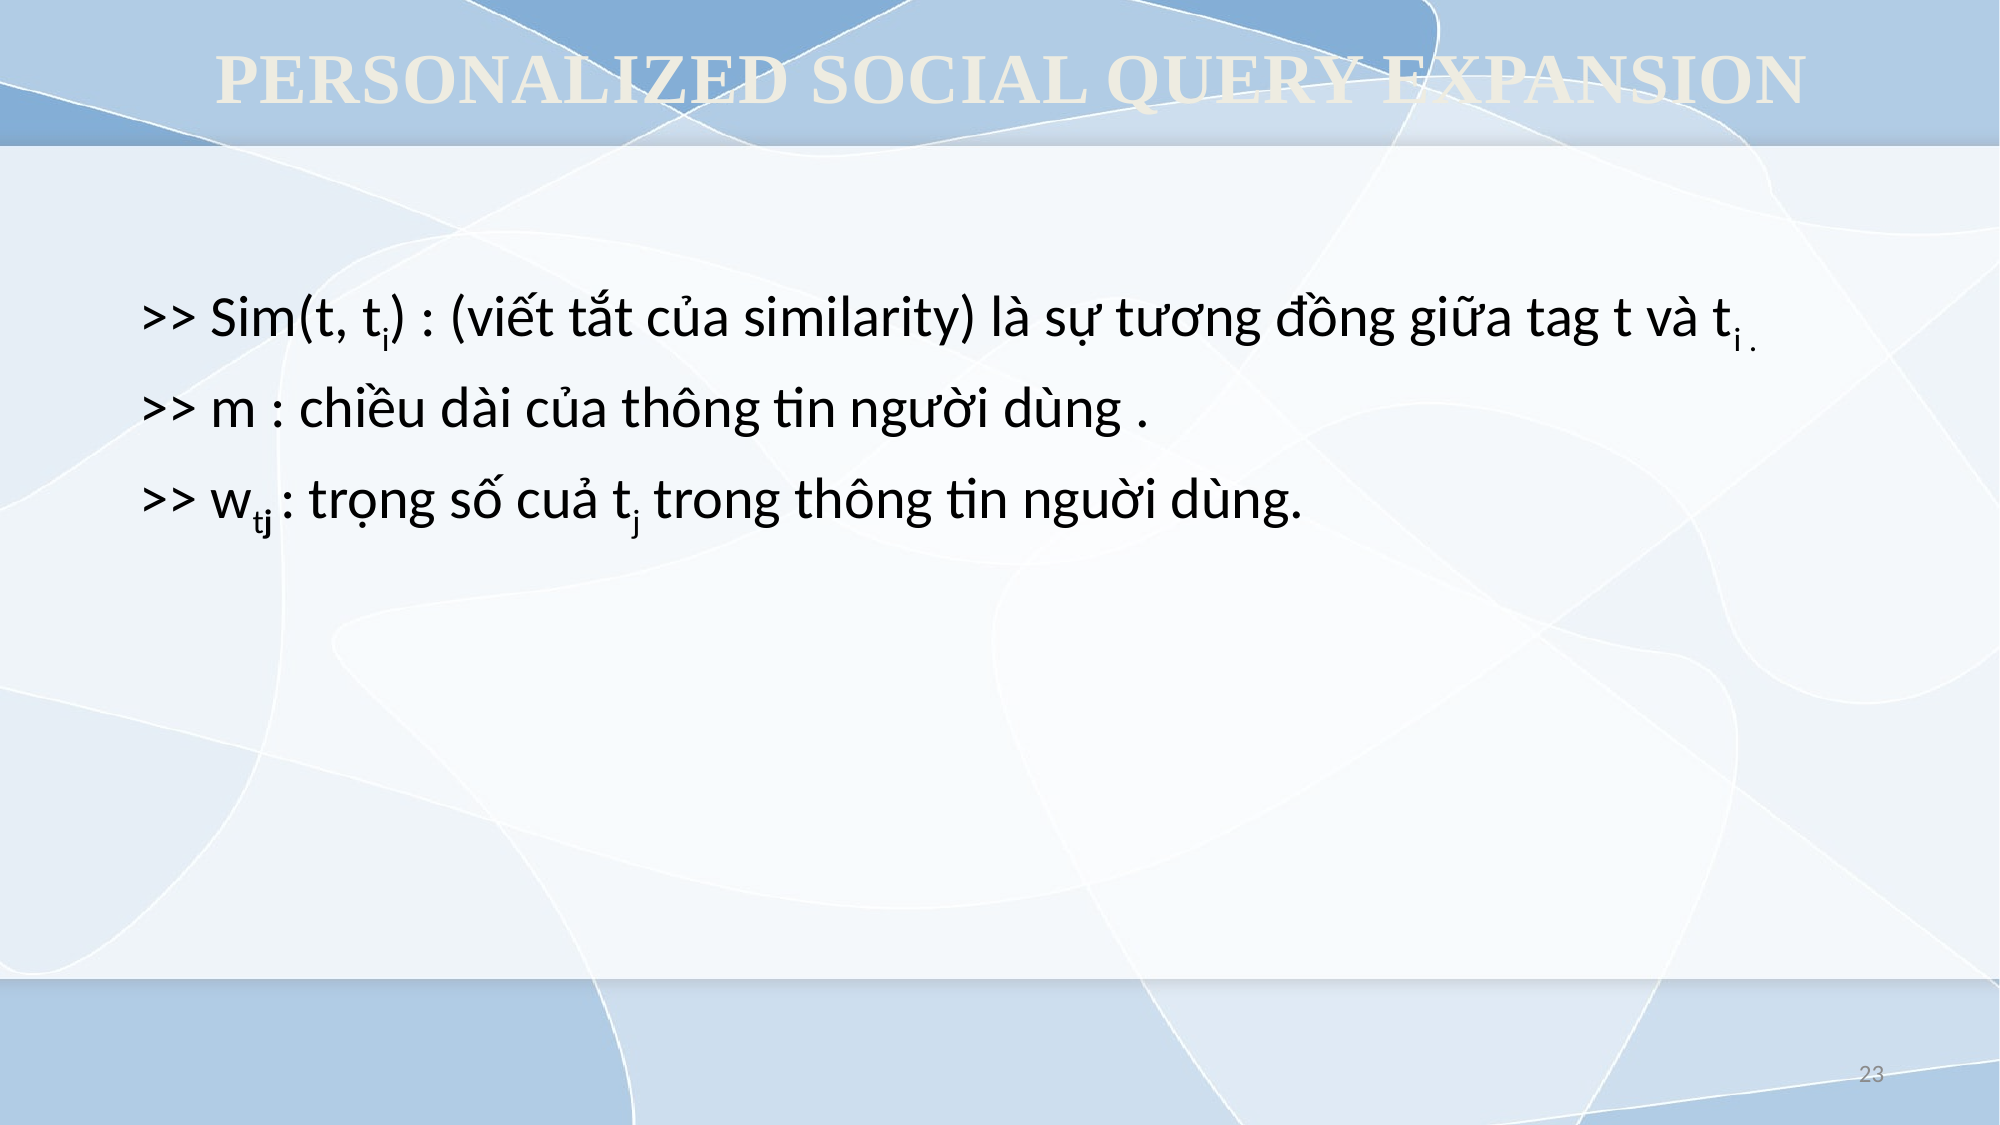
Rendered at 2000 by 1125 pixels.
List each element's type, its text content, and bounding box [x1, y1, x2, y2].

list >> Sim(t, ti) : (viết tắt của similarity) là sự tương đồng giữa tag t và ti . >> m : chiều dài của thông tin người dùng . >> wtj : trọng số cuả tj trong thông tin nguời dùng. [49, 262, 1950, 925]
slide_number <number> [1432, 1042, 1900, 1103]
title PERSONALIZED SOCIAL QUERY EXPANSION [24, 0, 2000, 150]
